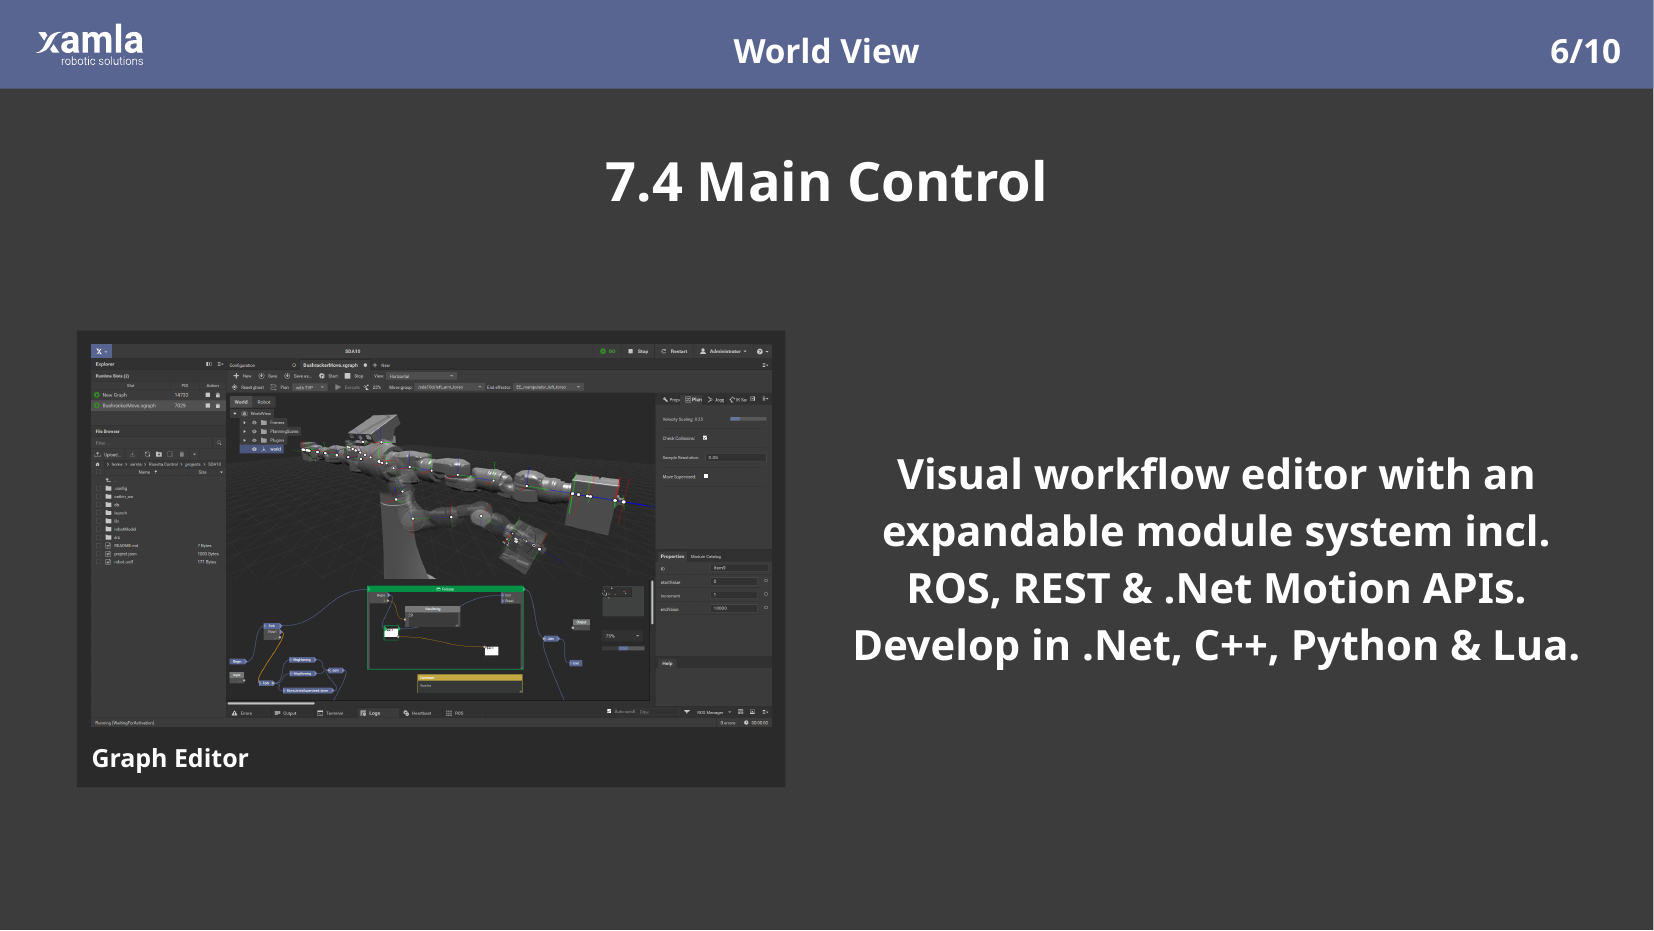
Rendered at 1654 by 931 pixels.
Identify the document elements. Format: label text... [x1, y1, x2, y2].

text_box [76, 330, 786, 788]
text_box 6/10 [1511, 20, 1636, 75]
text_box Graph Editor [76, 733, 768, 778]
text_box Visual workflow editor with an expandable module system incl. ROS, REST & .Net Motion APIs. Develop in .Net, C++, Python & Lua. [814, 437, 1619, 648]
picture [91, 344, 772, 727]
picture [35, 23, 143, 65]
text_box [0, 0, 1654, 89]
text_box 7.4 Main Control [188, 135, 1465, 215]
text_box World View [296, 20, 1357, 75]
